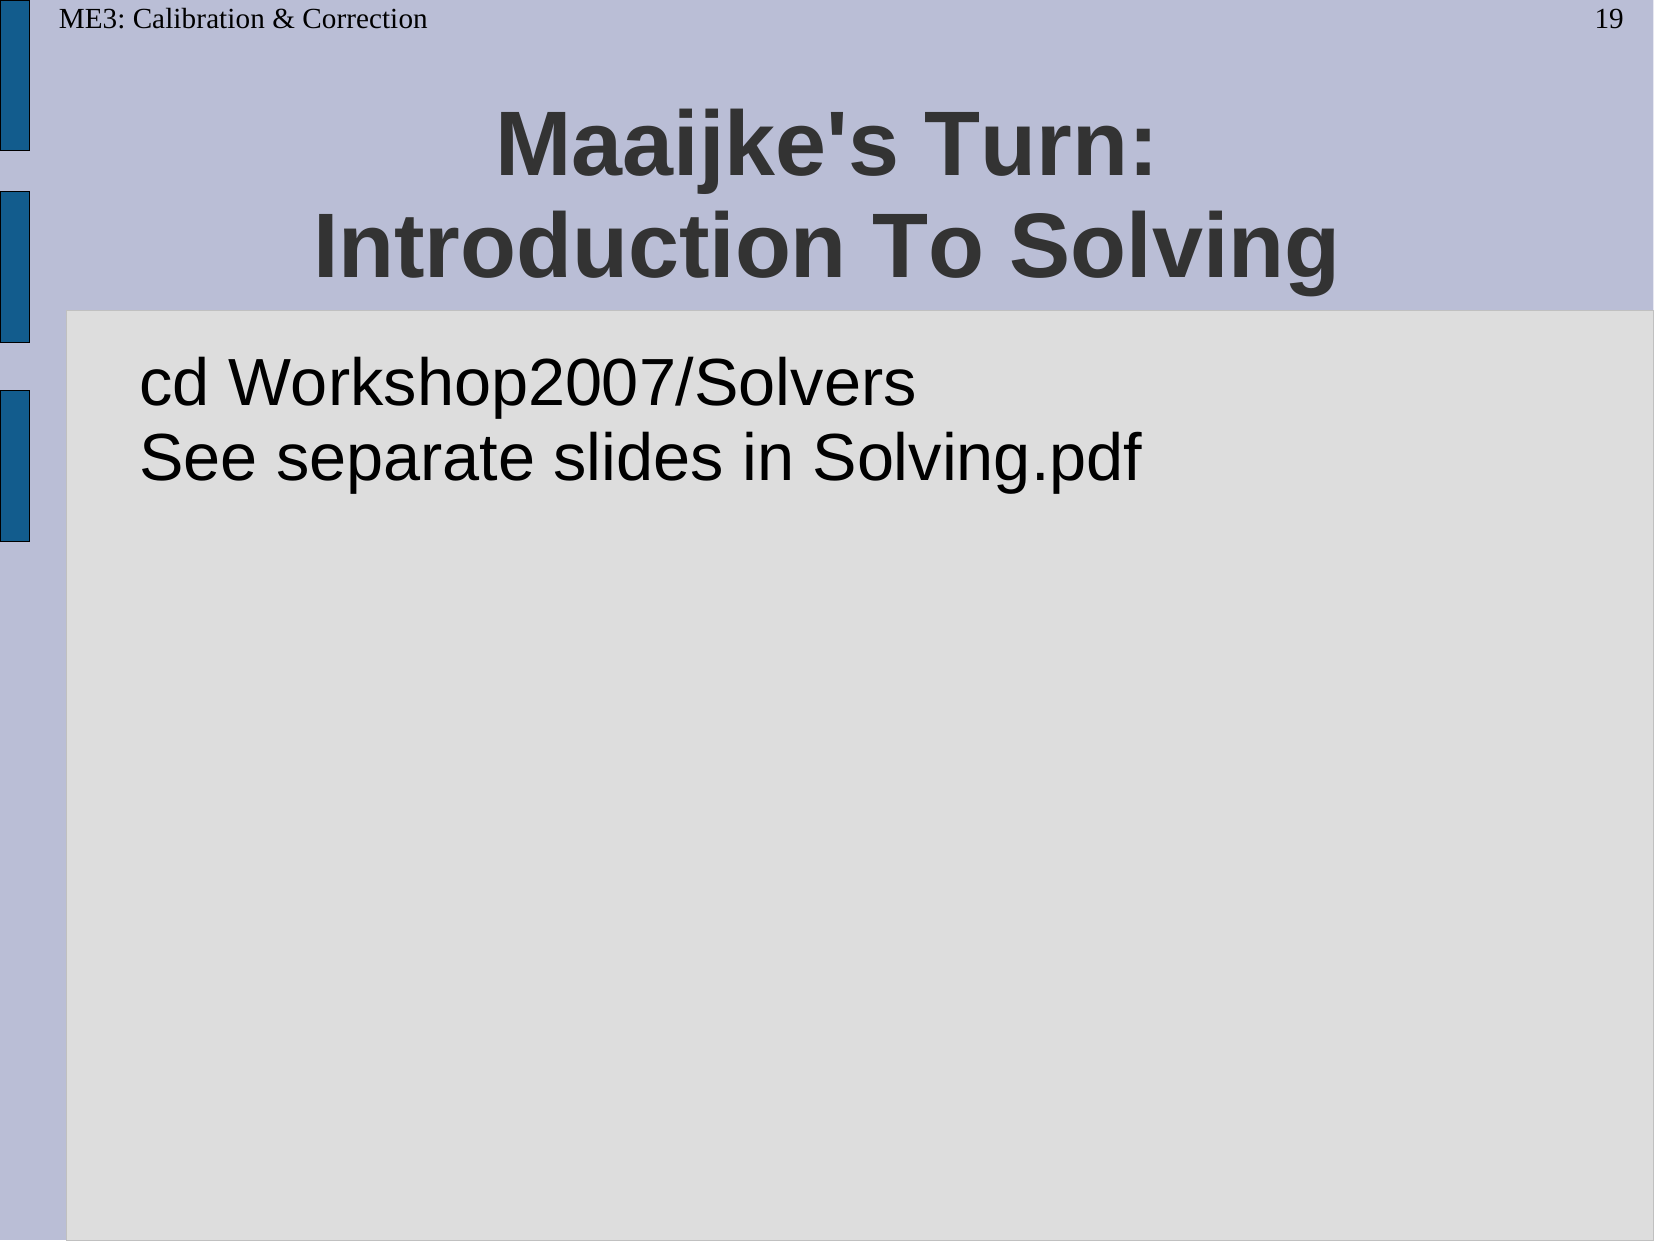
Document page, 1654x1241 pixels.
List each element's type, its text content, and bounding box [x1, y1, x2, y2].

list cd Workshop2007/Solvers See separate slides in Solving.pdf [121, 344, 1534, 1112]
title Maaijke's Turn: Introduction To Solving [121, 87, 1534, 302]
